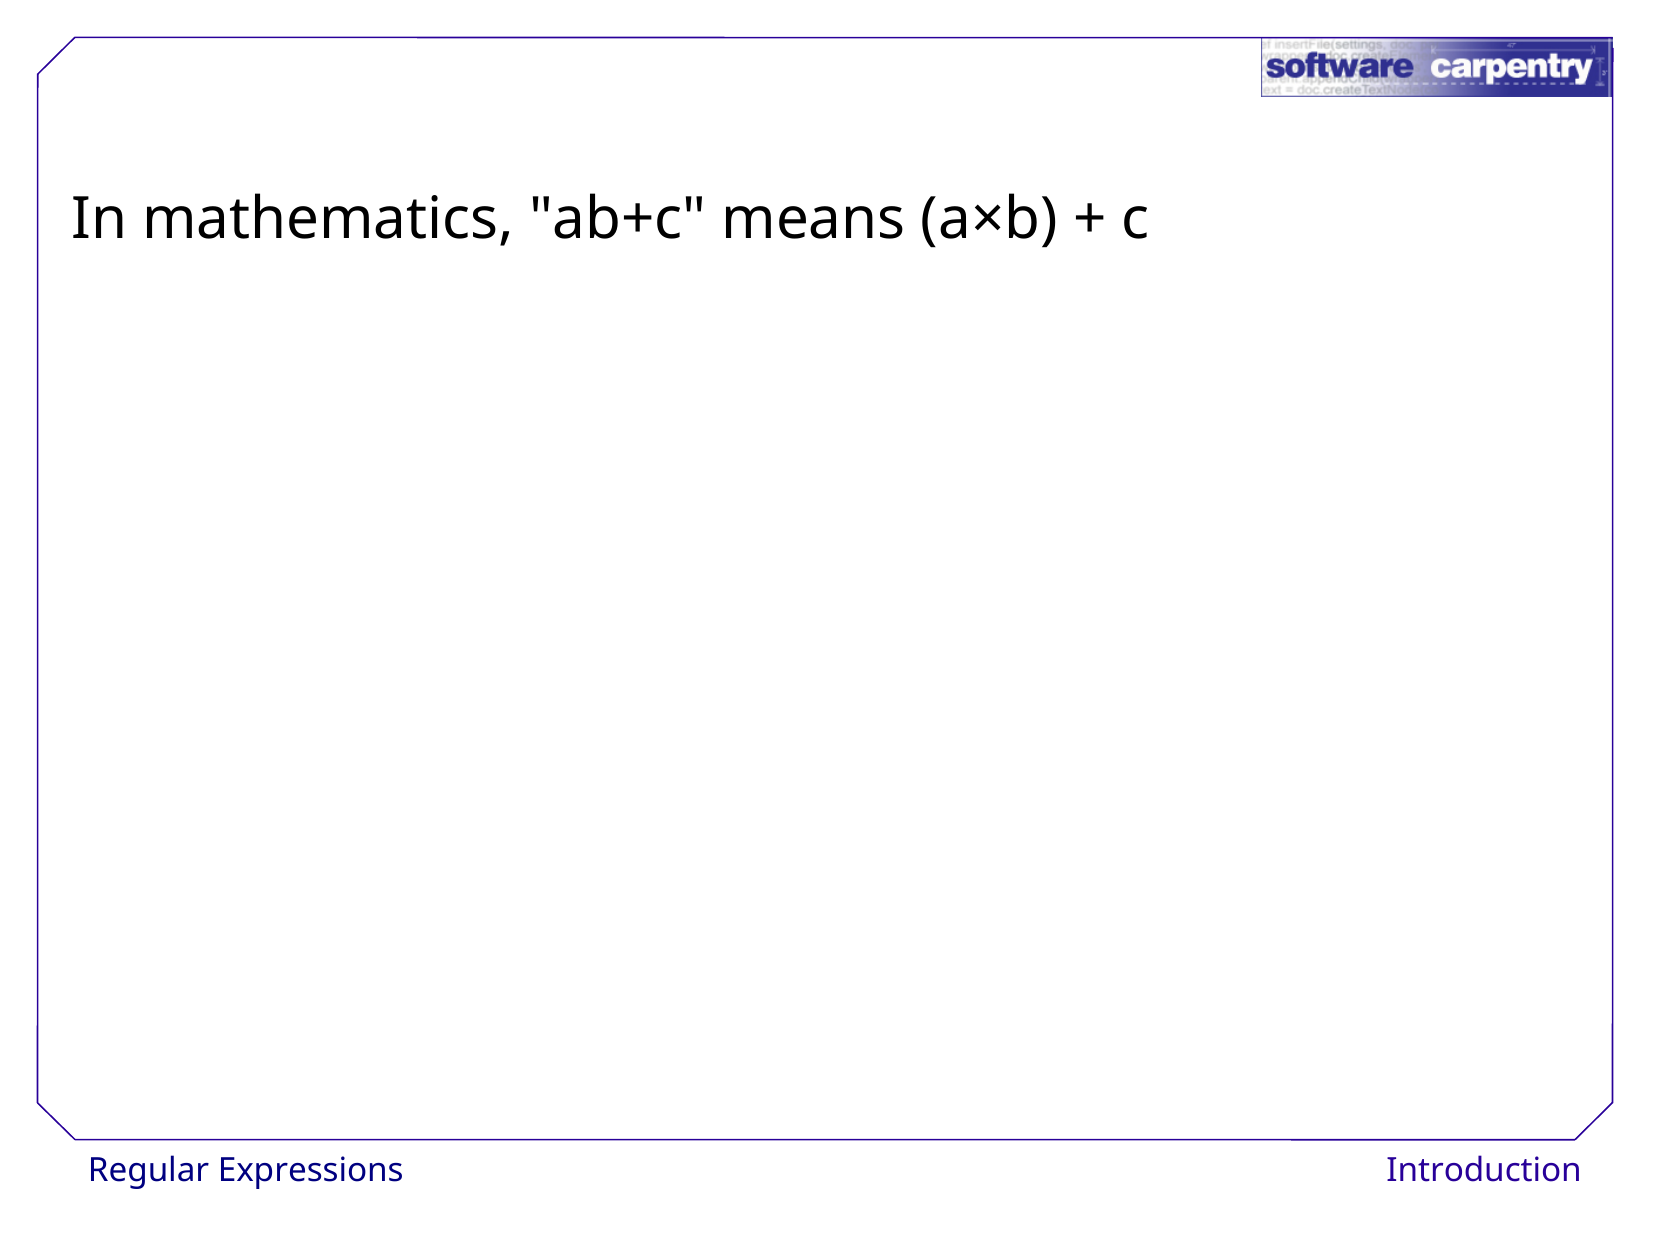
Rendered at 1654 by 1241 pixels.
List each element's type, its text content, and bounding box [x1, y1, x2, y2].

text_box In mathematics, "ab+c" means (a×b) + c [56, 138, 1315, 259]
picture [1261, 39, 1613, 97]
